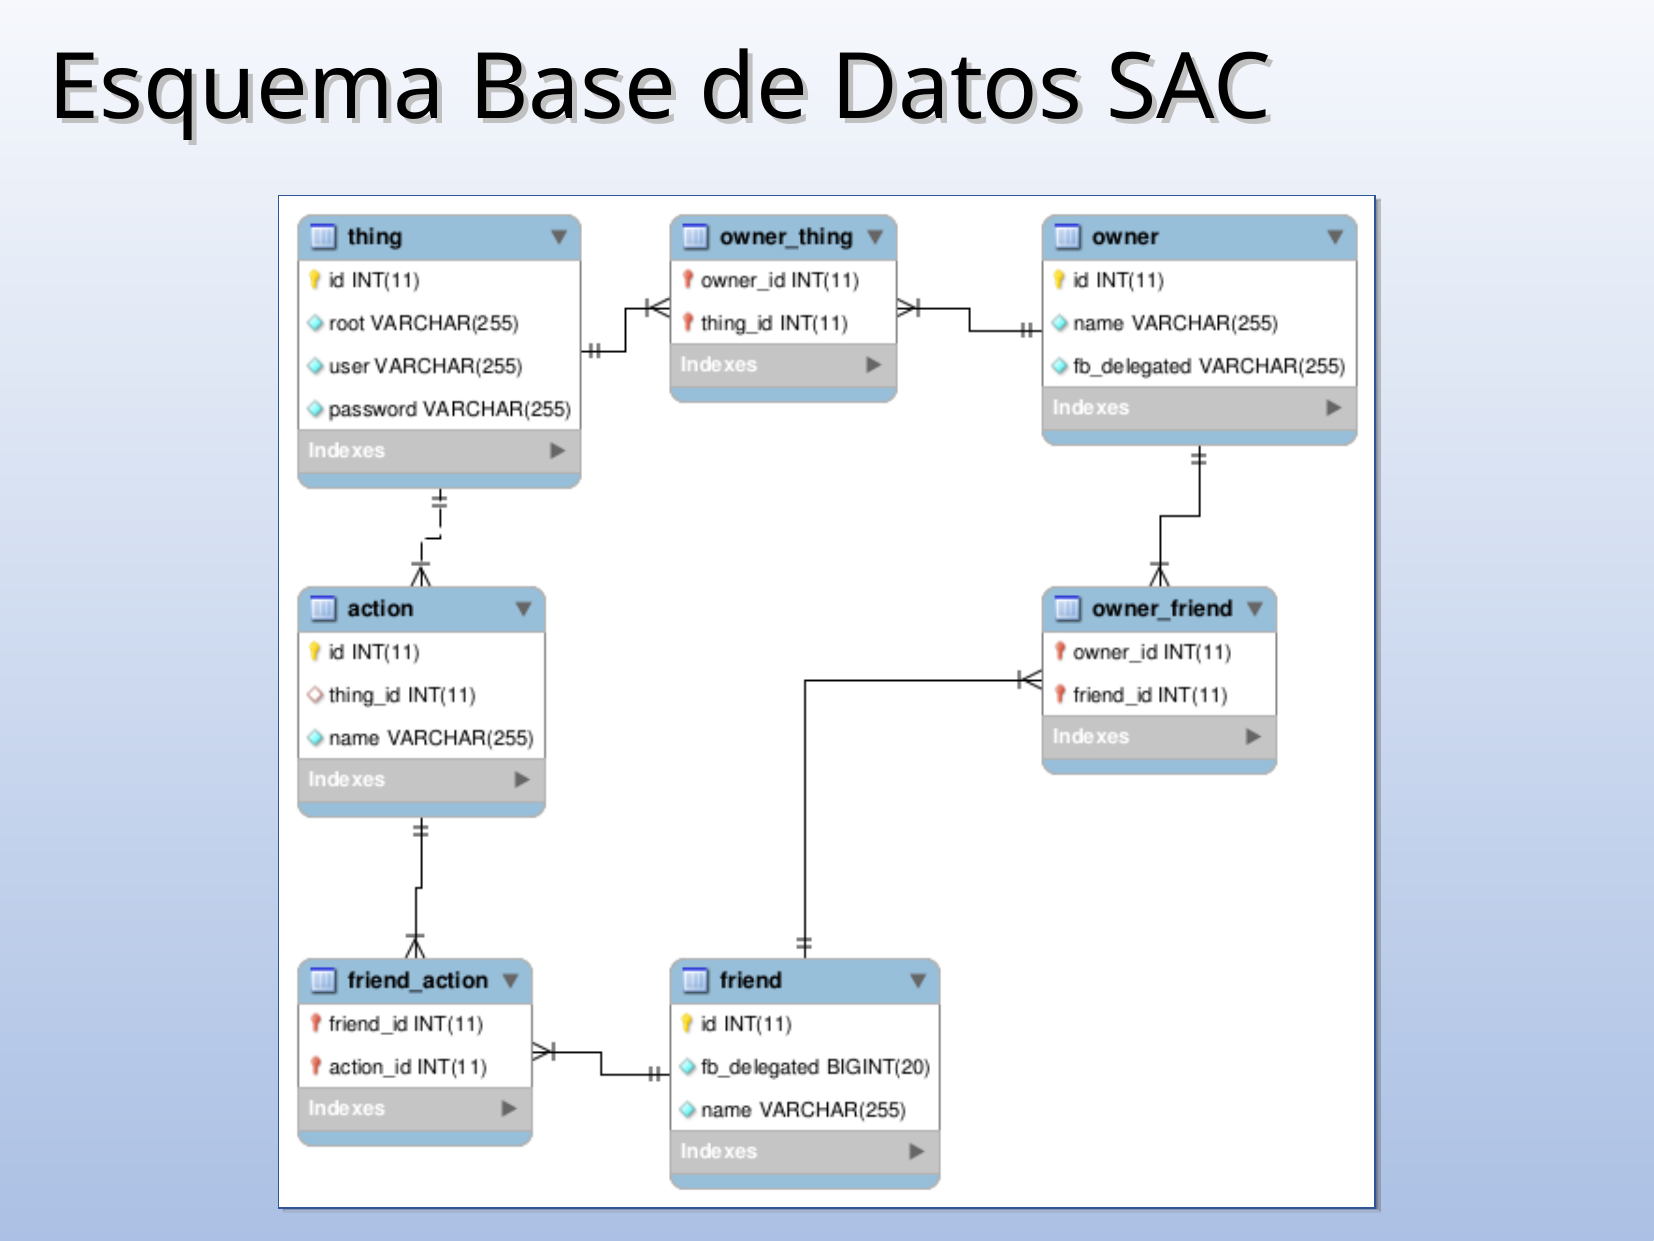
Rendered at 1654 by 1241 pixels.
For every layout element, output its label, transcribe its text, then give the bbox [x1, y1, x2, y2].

title Esquema Base de Datos SAC [48, 0, 1494, 183]
picture [279, 196, 1375, 1208]
